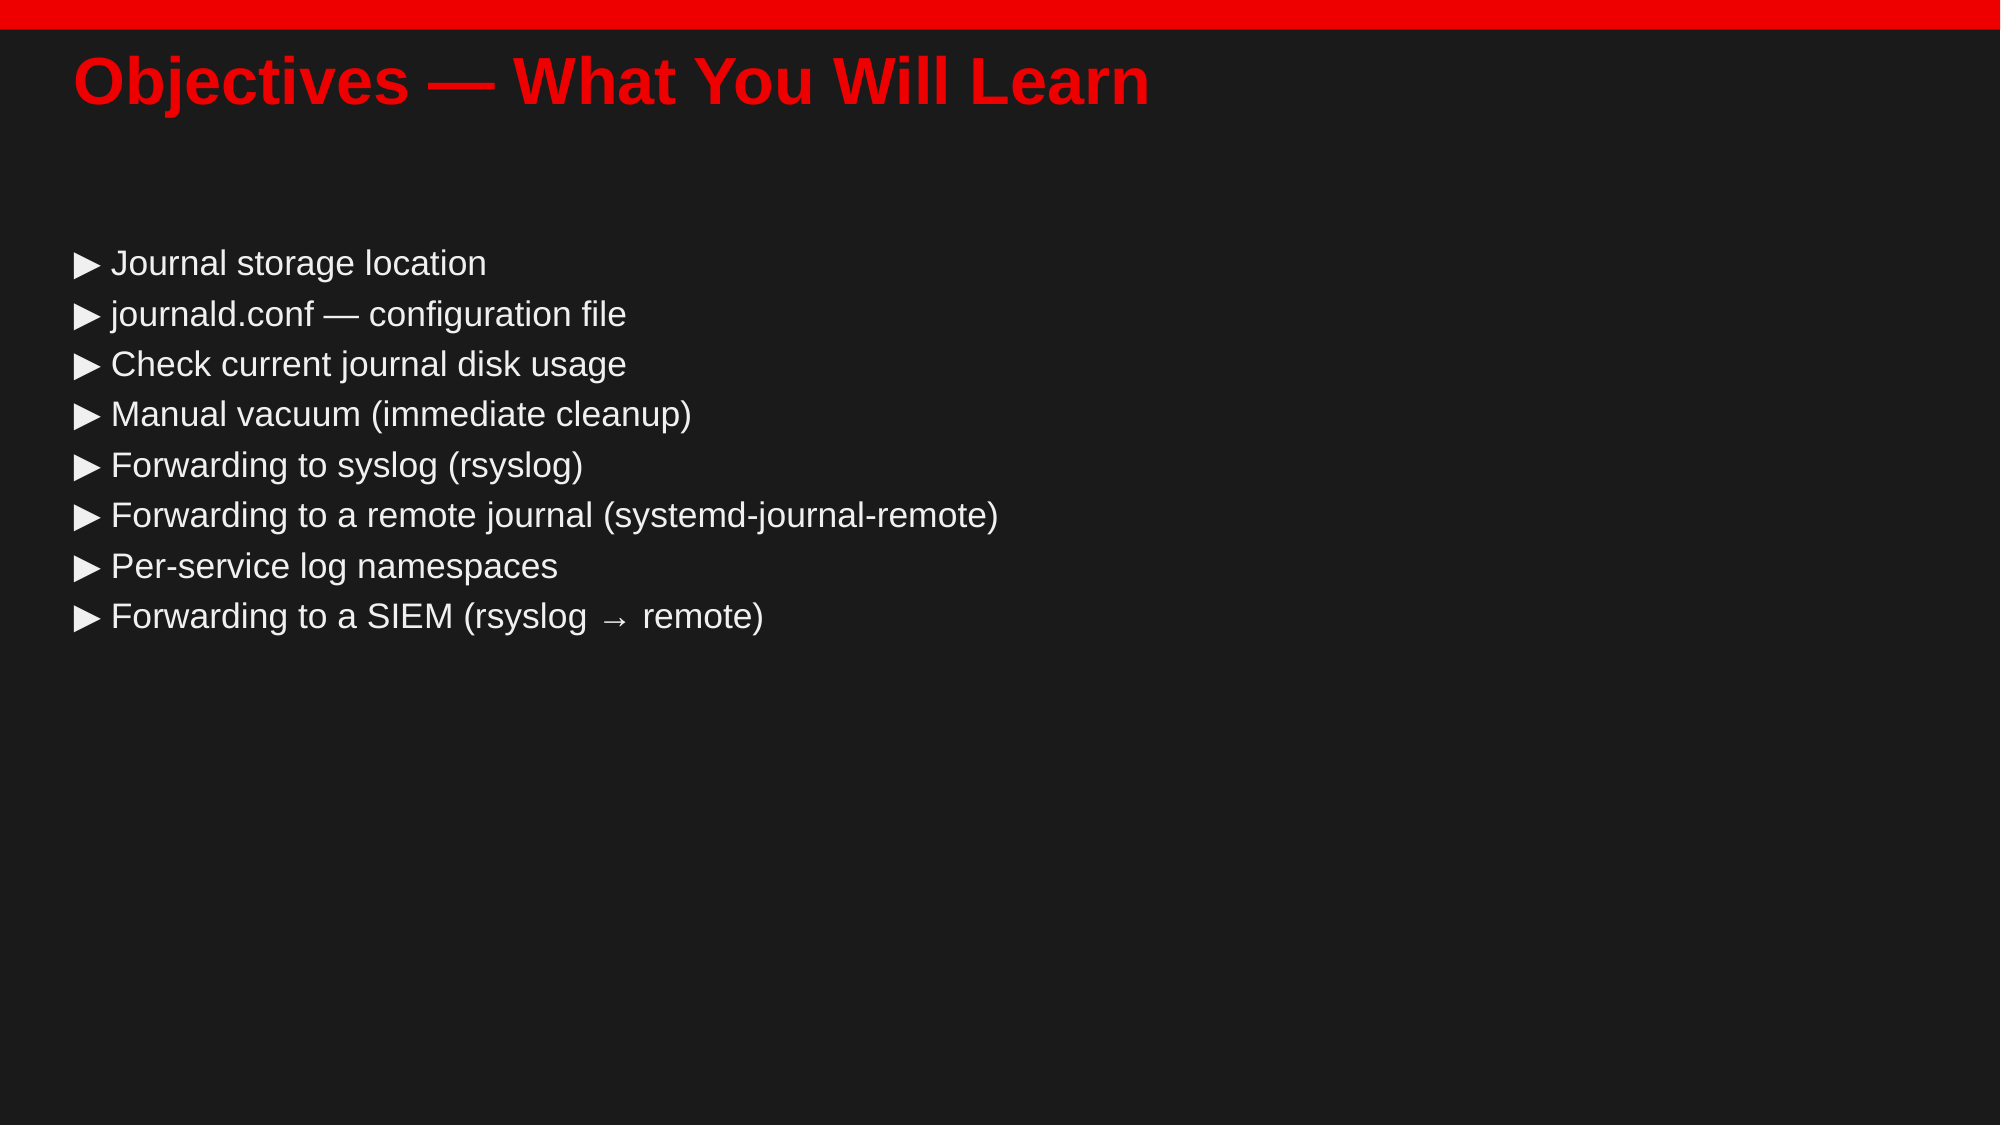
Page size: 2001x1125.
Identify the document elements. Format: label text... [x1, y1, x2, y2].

text_box [0, 0, 2001, 30]
text_box Objectives — What You Will Learn [59, 36, 1942, 208]
text_box ▶ Journal storage location ▶ journald.conf — configuration file ▶ Check current journal disk usage ▶ Manual vacuum (immediate cleanup) ▶ Forwarding to syslog (rsyslog) ▶ Forwarding to a remote journal (systemd-journal-remote) ▶ Per-service log namespaces ▶ Forwarding to a SIEM (rsyslog → remote) [59, 236, 1942, 1037]
